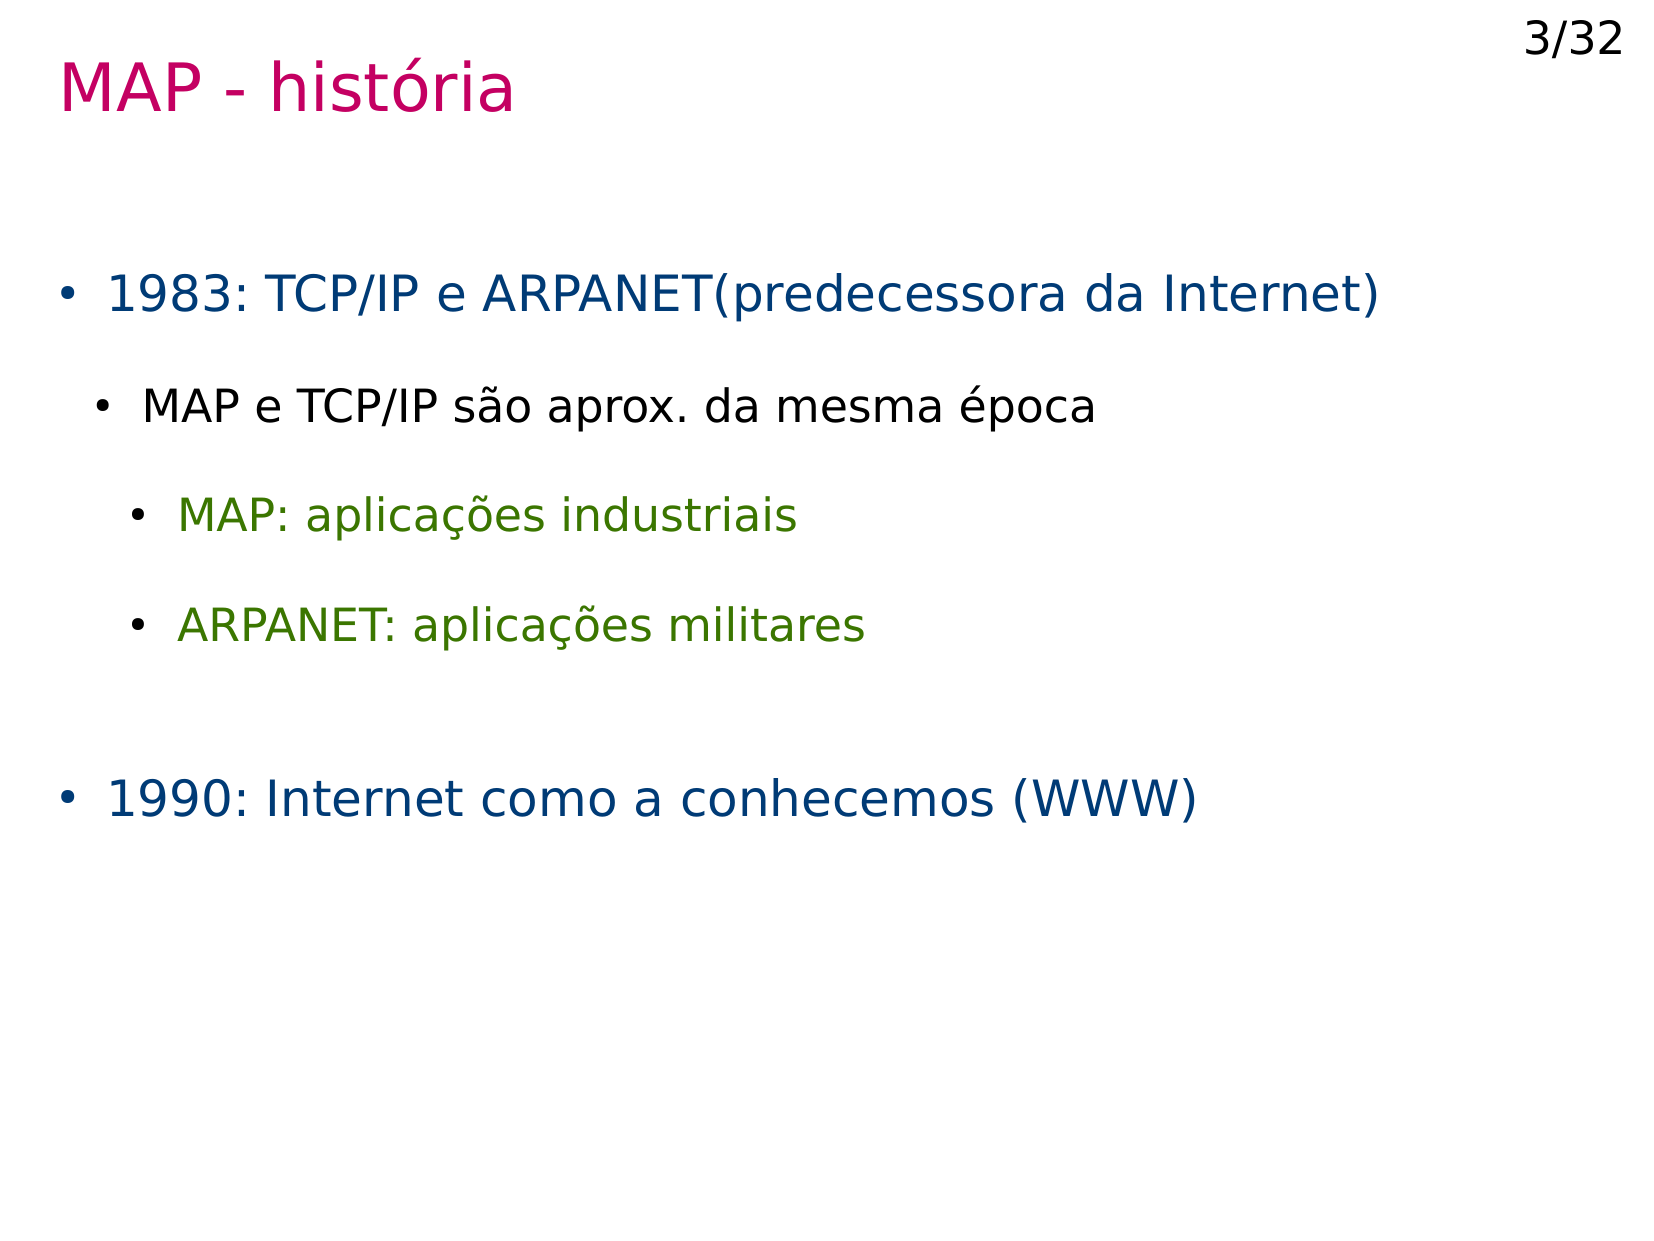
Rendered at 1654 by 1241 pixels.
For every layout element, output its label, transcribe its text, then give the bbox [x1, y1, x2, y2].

title MAP - história [59, 29, 1625, 148]
list 1983: TCP/IP e ARPANET(predecessora da Internet) MAP e TCP/IP são aprox. da mesma época MAP: aplicações industriais ARPANET: aplicações militares 1990: Internet como a conhecemos (WWW) [59, 236, 1625, 1211]
